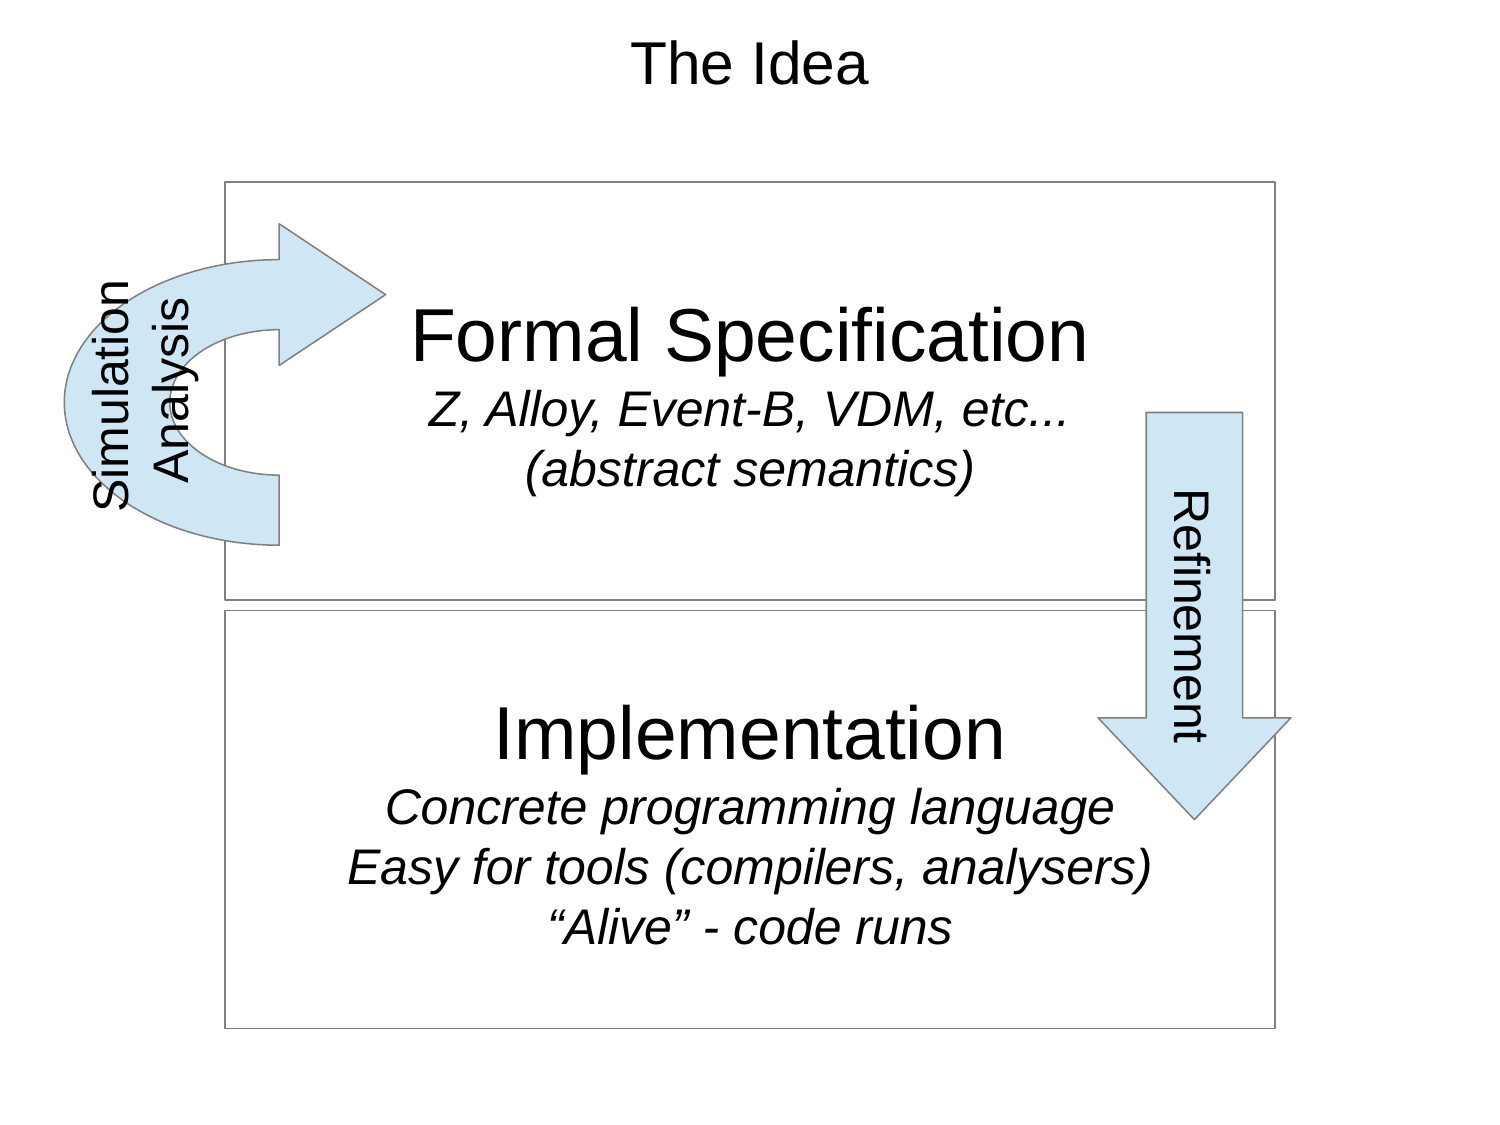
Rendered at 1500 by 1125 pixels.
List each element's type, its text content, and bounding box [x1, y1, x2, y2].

text_box Refinement [1098, 412, 1292, 820]
text_box [64, 367, 71, 438]
text_box Formal Specification Z, Alloy, Event-B, VDM, etc... (abstract semantics) [225, 182, 1275, 600]
text_box [212, 223, 386, 366]
text_box Simulation Analysis [71, 255, 212, 527]
text_box The Idea [630, 7, 870, 113]
text_box [174, 459, 280, 546]
text_box Implementation Concrete programming language Easy for tools (compilers, analysers) “Alive” - code runs [225, 610, 1275, 1029]
